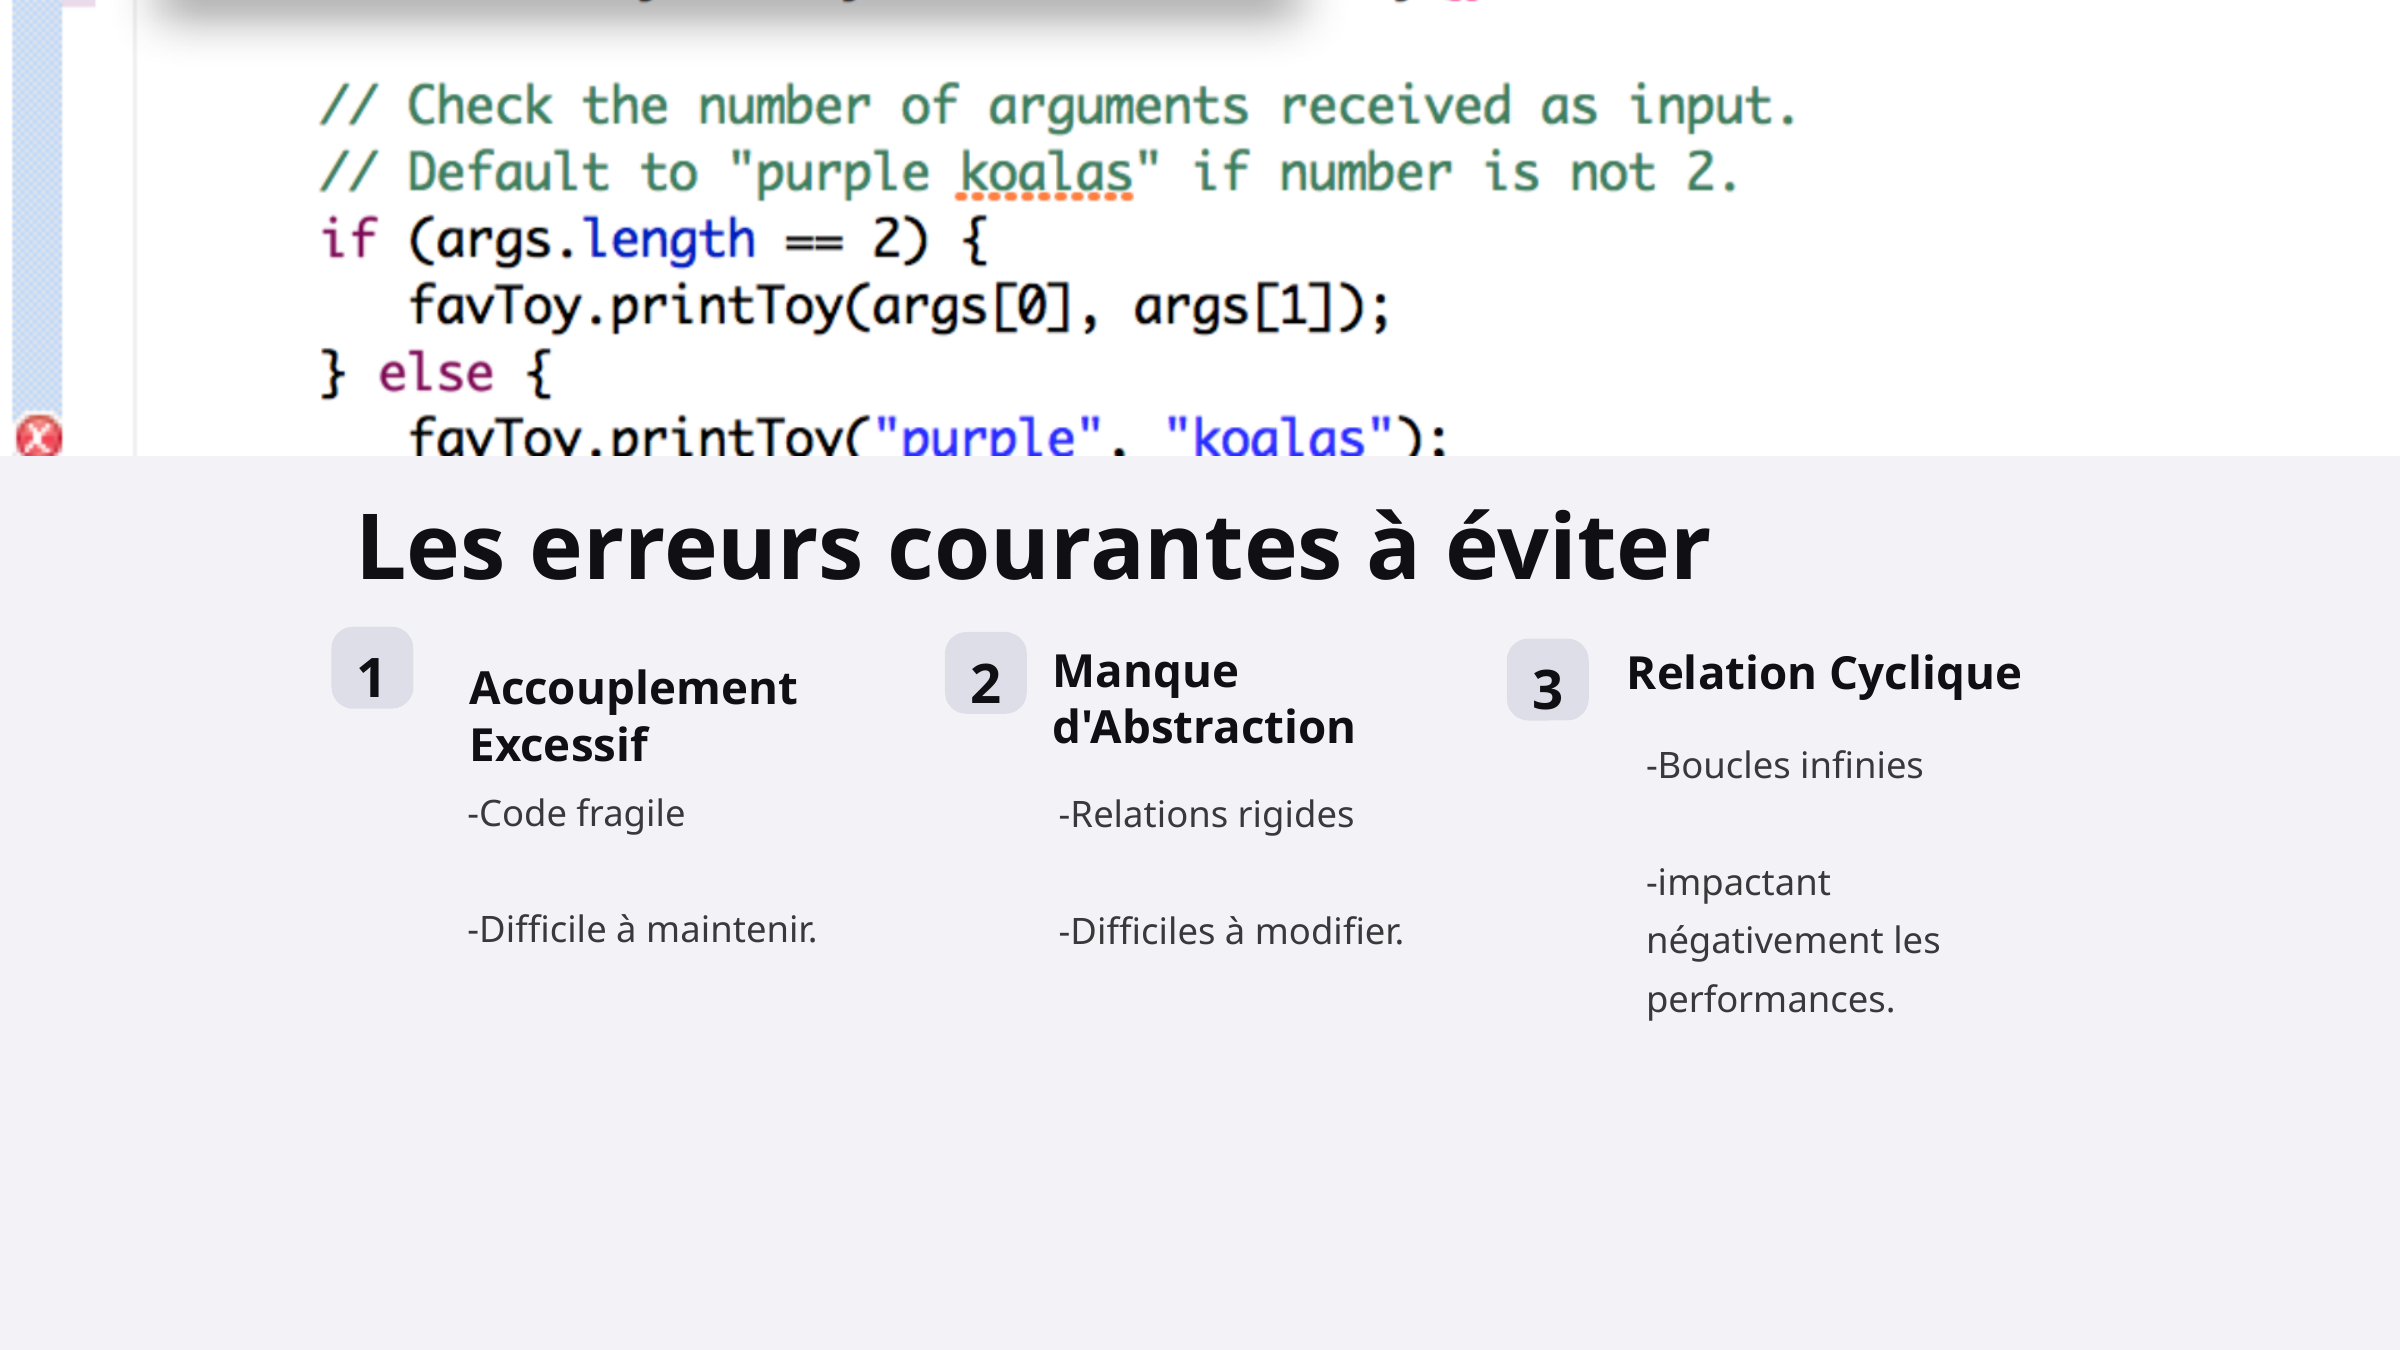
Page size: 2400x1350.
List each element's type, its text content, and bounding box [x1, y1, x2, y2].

text_box Manque d'Abstraction [1037, 631, 1473, 746]
text_box 1 [331, 626, 414, 709]
text_box -Relations rigides -Difficiles à modifier. [1044, 769, 1479, 1061]
picture [0, 0, 2400, 456]
text_box -Boucles infinies -impactant négativement les performances. [1631, 720, 2066, 1071]
text_box 3 [1506, 638, 1589, 721]
text_box 2 [944, 631, 1027, 714]
text_box [0, 456, 2400, 1350]
text_box Accouplement Excessif [454, 649, 890, 764]
text_box Relation Cyclique [1612, 634, 1979, 691]
text_box -Code fragile -Difficile à maintenir. [452, 767, 888, 1123]
text_box Les erreurs courantes à éviter [340, 476, 1595, 591]
